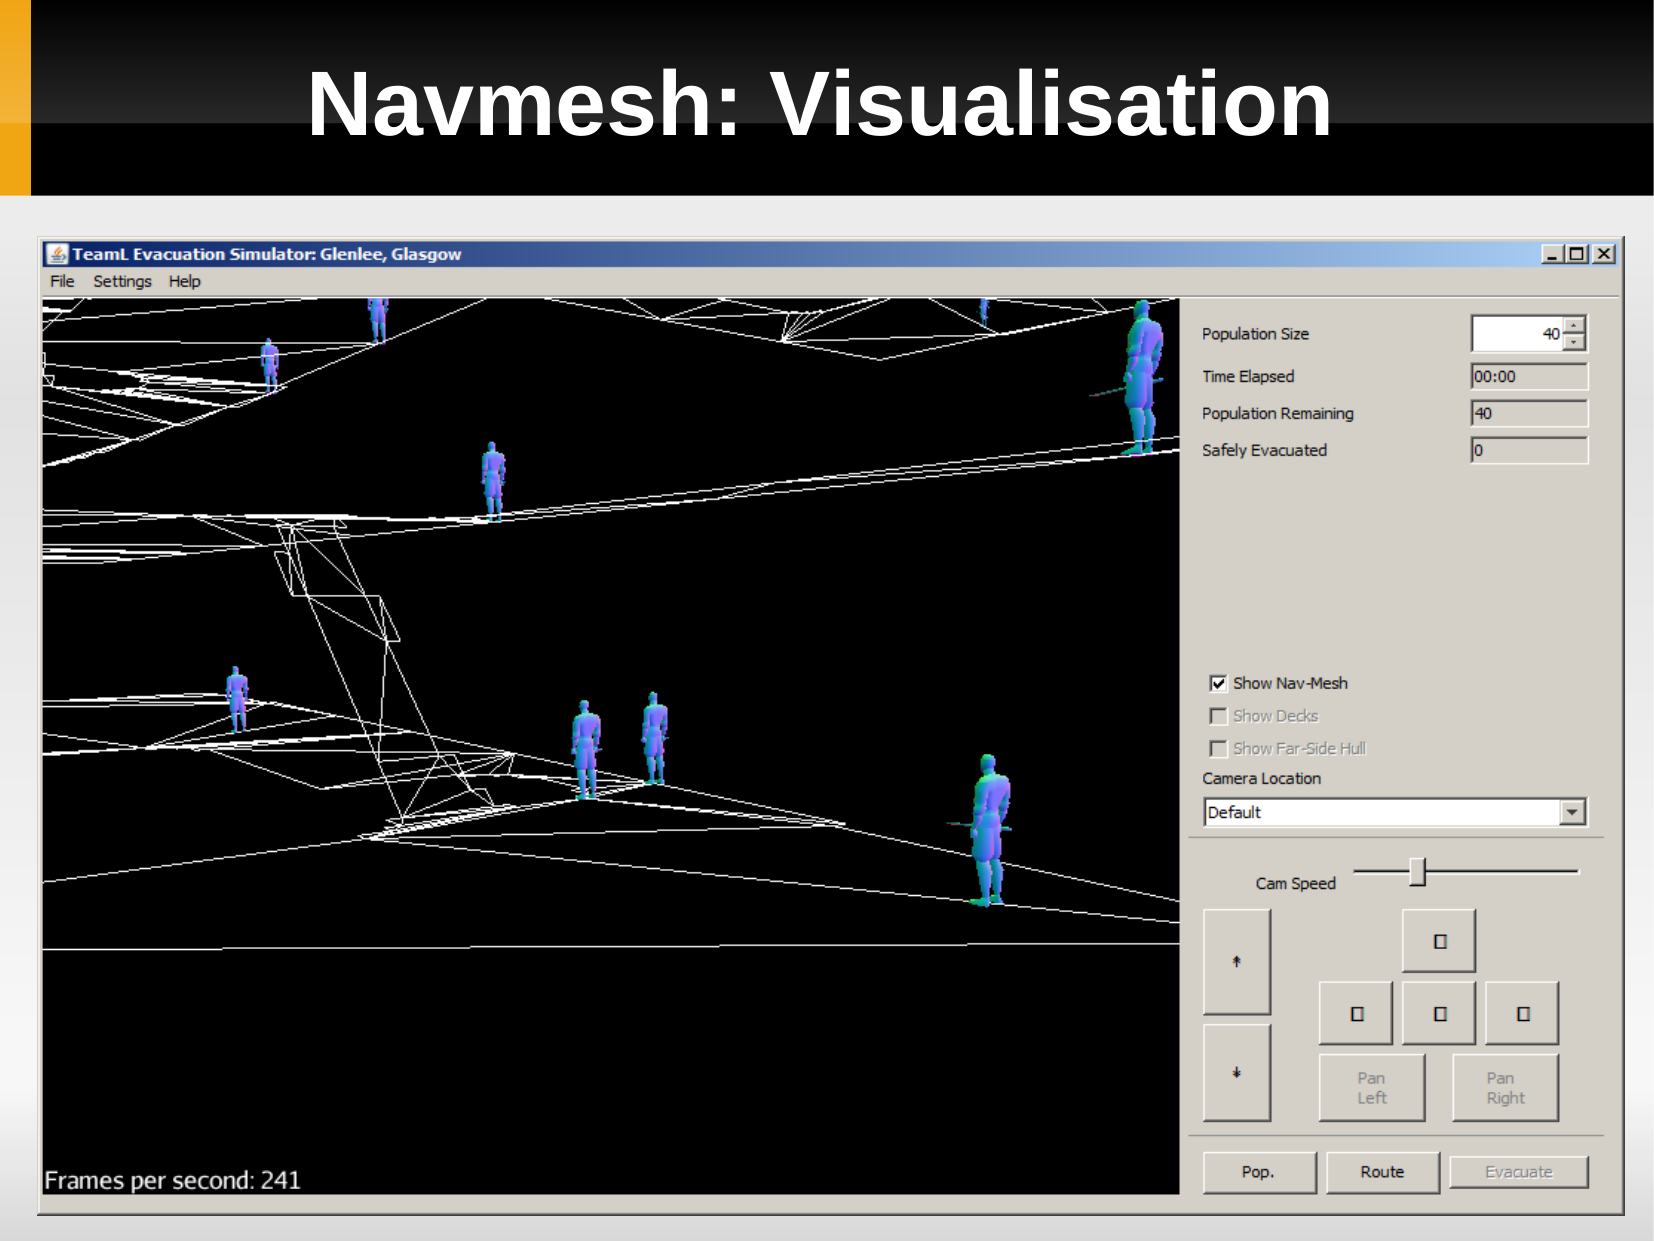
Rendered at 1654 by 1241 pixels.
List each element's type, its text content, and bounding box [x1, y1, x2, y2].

picture [0, 0, 1654, 1241]
title Navmesh: Visualisation [76, 0, 1565, 208]
